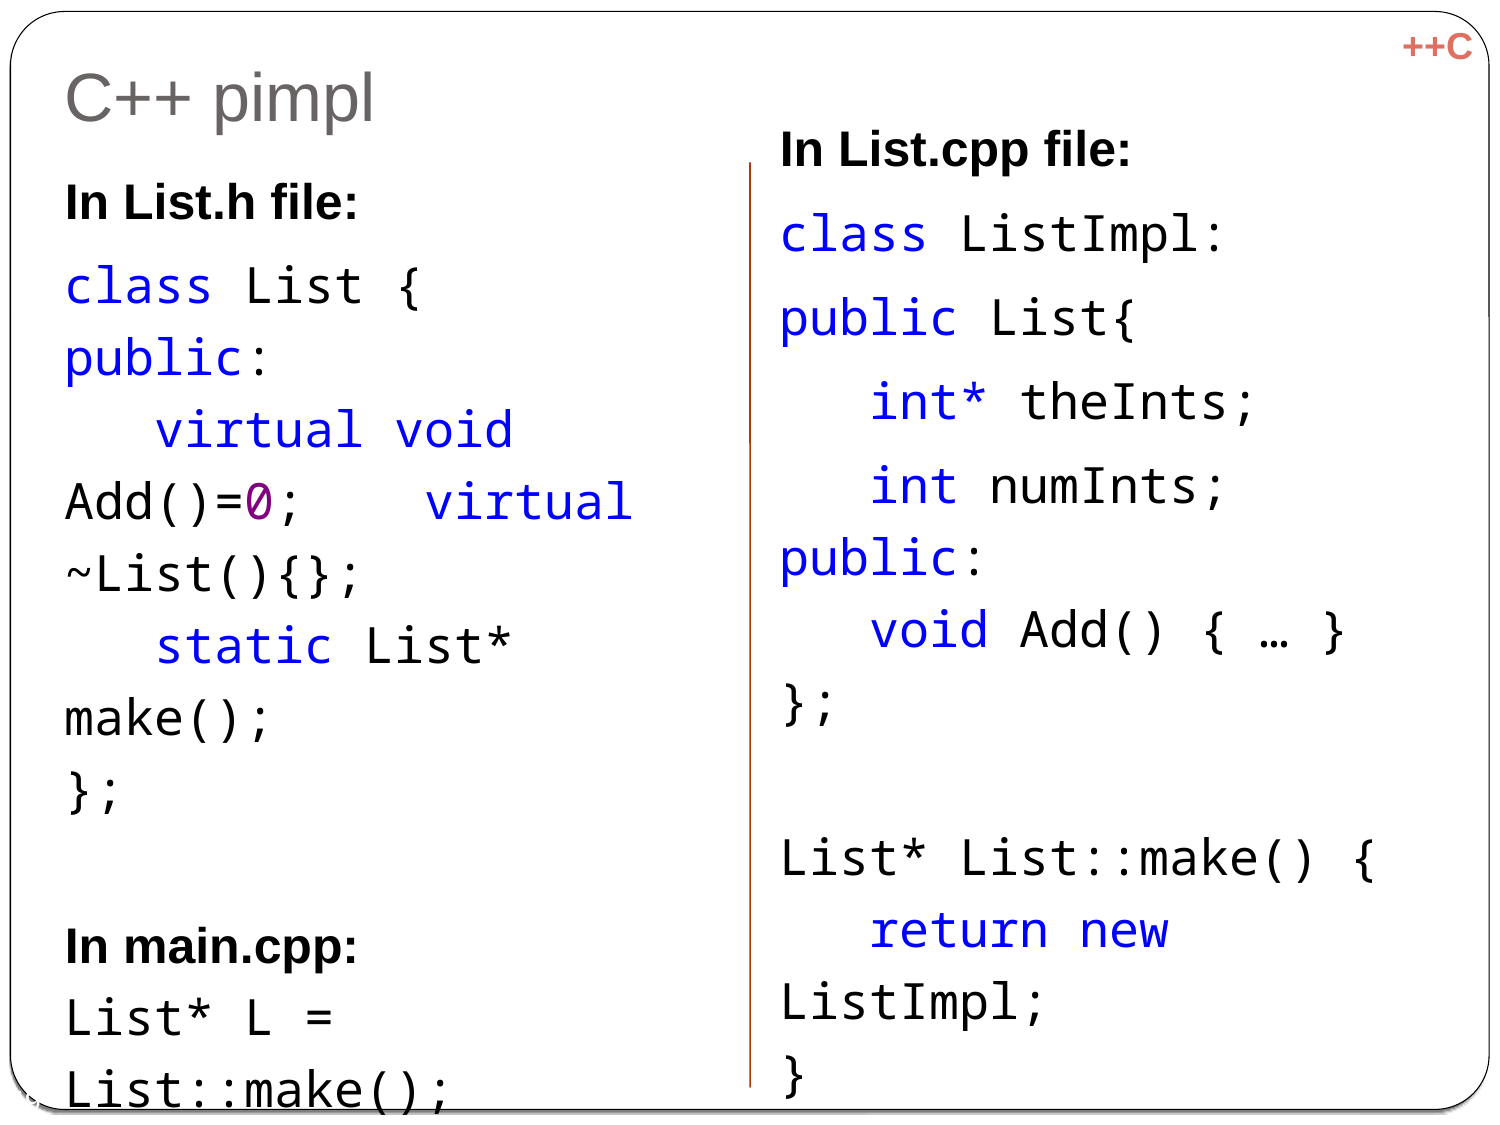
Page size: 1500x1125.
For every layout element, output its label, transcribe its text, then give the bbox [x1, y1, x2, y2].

text_box In List.cpp file: class ListImpl: public List{ int* theInts; int numInts; public: void Add() { … } }; List* List::make() { return new ListImpl; } [765, 97, 1478, 1036]
list In List.h file: class List { public: virtual void Add()=0; virtual ~List(){}; static List* make(); }; In main.cpp: List* L = List::make(); L→Add(); [50, 149, 750, 1088]
title C++ pimpl [50, 45, 1450, 150]
slide_number <number> [0, 1074, 50, 1125]
